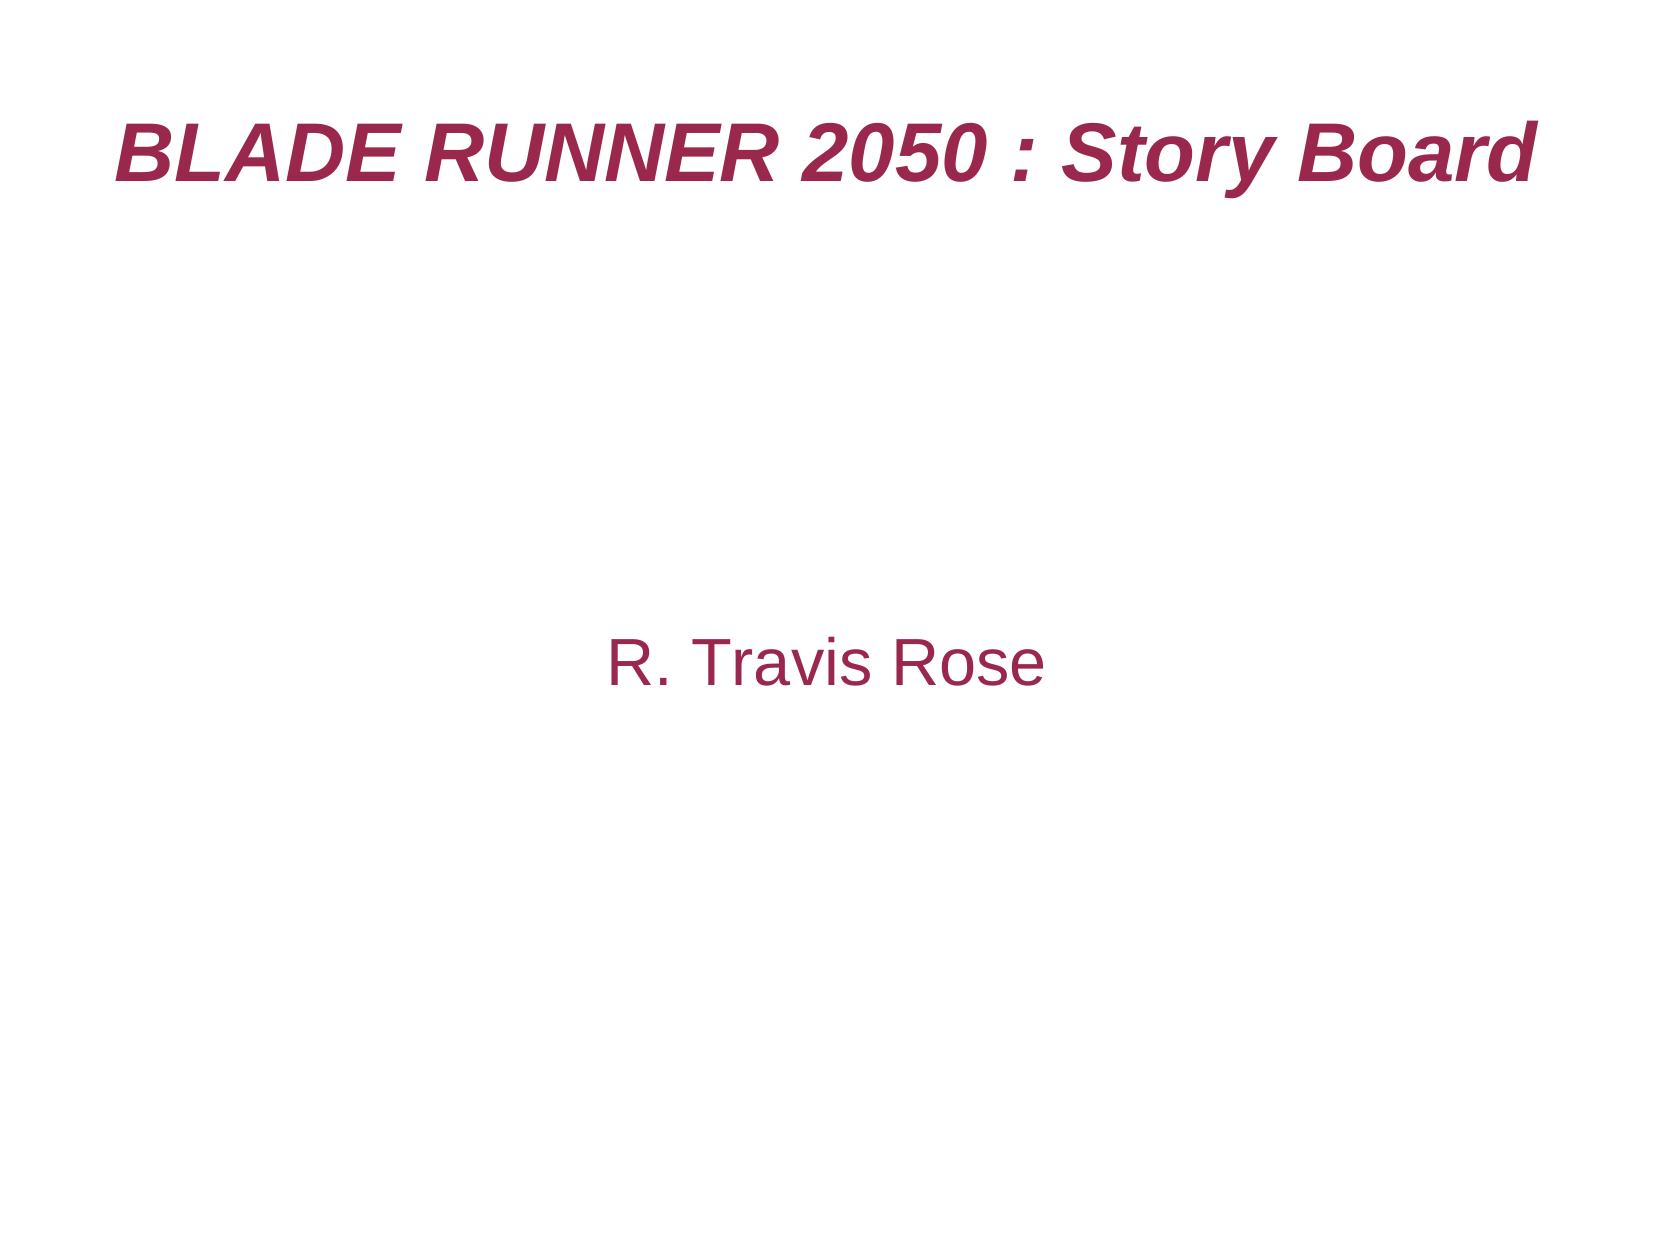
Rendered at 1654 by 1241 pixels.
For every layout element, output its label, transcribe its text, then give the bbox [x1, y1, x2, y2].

subtitle R. Travis Rose [82, 290, 1571, 1109]
title BLADE RUNNER 2050 : Story Board [82, 49, 1571, 257]
